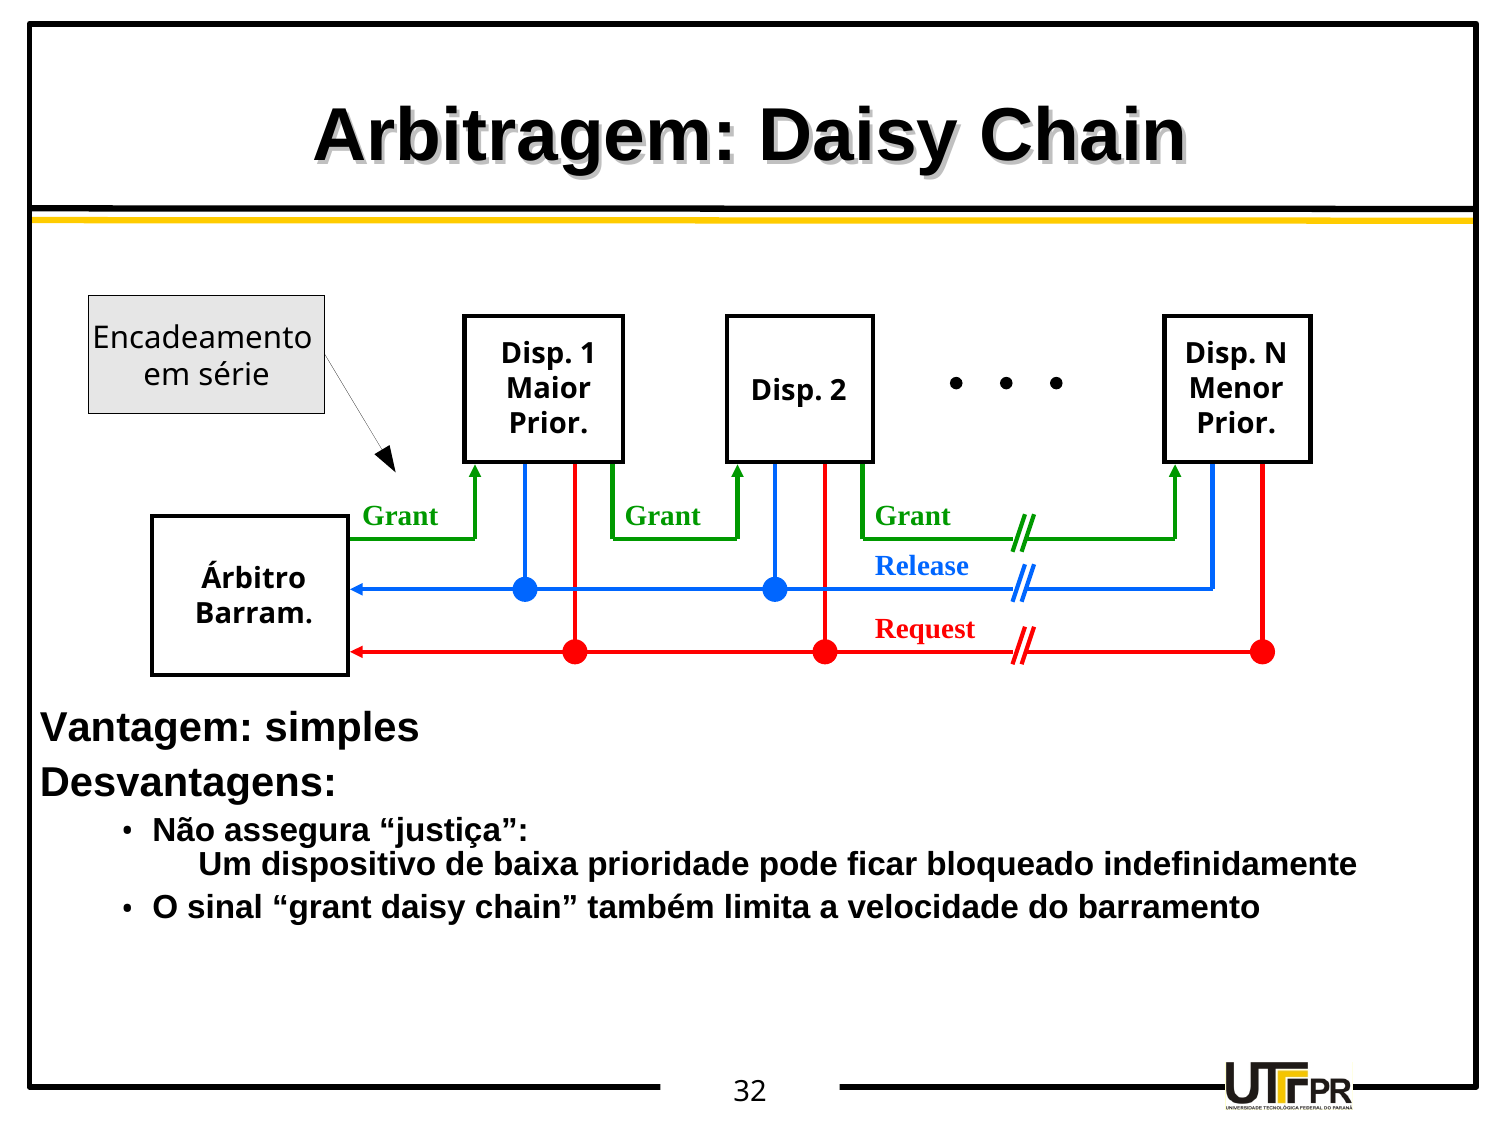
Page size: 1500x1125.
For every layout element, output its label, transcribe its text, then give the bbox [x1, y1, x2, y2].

text_box Disp. 2 [722, 364, 875, 414]
text_box [950, 377, 962, 389]
text_box Encadeamento em série [88, 295, 325, 414]
text_box [1051, 377, 1062, 389]
text_box Grant [859, 489, 967, 539]
list Vantagem: simples Desvantagens: Não assegura “justiça”: Um dispositivo de baixa prioridade pode ficar bloqueado indefinidamente O sinal “grant daisy chain” também limita a velocidade do barramento [29, 704, 1459, 944]
title Arbitragem: Daisy Chain [292, 92, 1208, 188]
text_box Grant [609, 489, 717, 539]
text_box Disp. 1 Maior Prior. [472, 326, 625, 447]
text_box Árbitro Barram. [179, 551, 328, 637]
text_box [764, 579, 786, 600]
text_box [564, 641, 586, 663]
text_box [814, 641, 836, 663]
text_box Disp. N Menor Prior. [1147, 326, 1325, 447]
text_box Request [860, 601, 991, 652]
text_box [1252, 641, 1273, 663]
text_box [514, 579, 536, 600]
text_box Release [860, 539, 985, 589]
picture [1225, 1062, 1353, 1110]
text_box [1001, 377, 1012, 389]
text_box Grant [347, 489, 454, 539]
